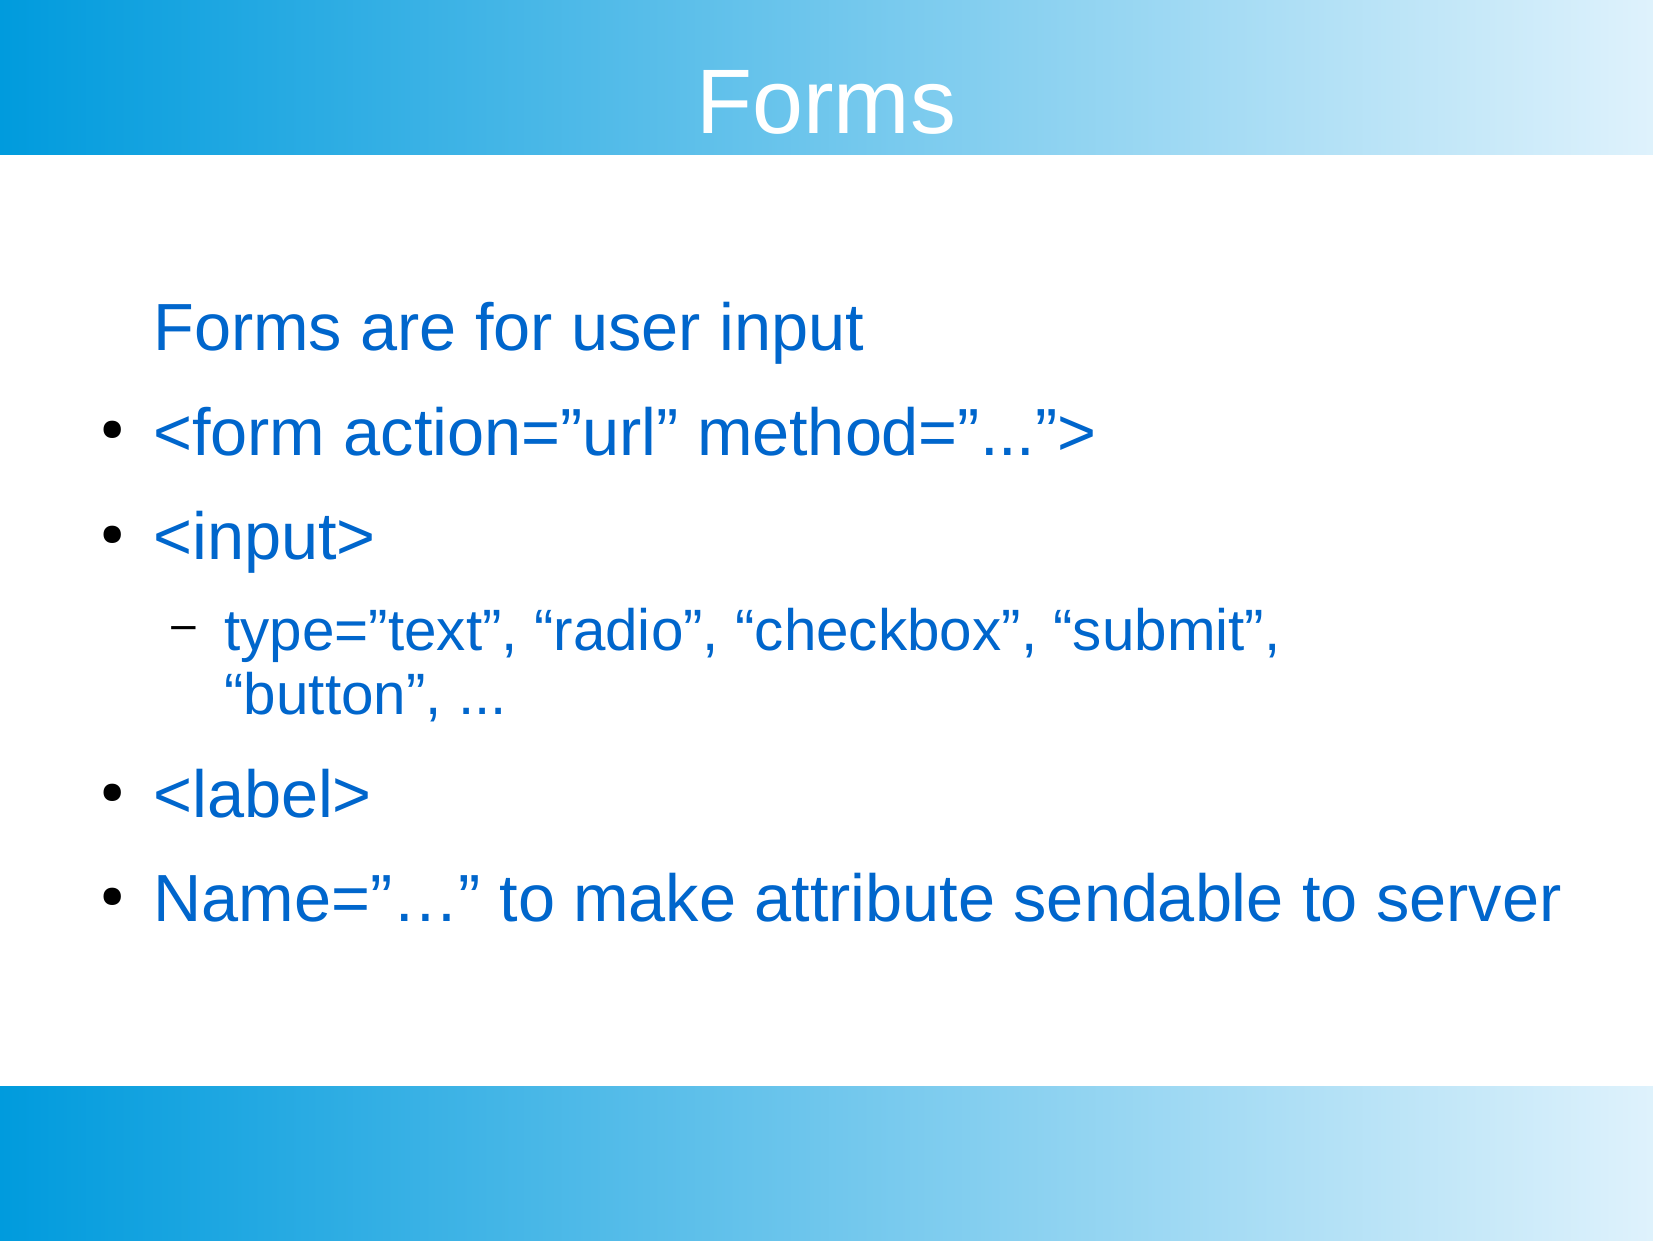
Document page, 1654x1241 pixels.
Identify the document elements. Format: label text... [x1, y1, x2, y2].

list Forms are for user input <form action=”url” method=”...”> <input> type=”text”, “radio”, “checkbox”, “submit”, “button”, ... <label> Name=”…” to make attribute sendable to server [82, 290, 1571, 1010]
title Forms [82, 49, 1571, 155]
